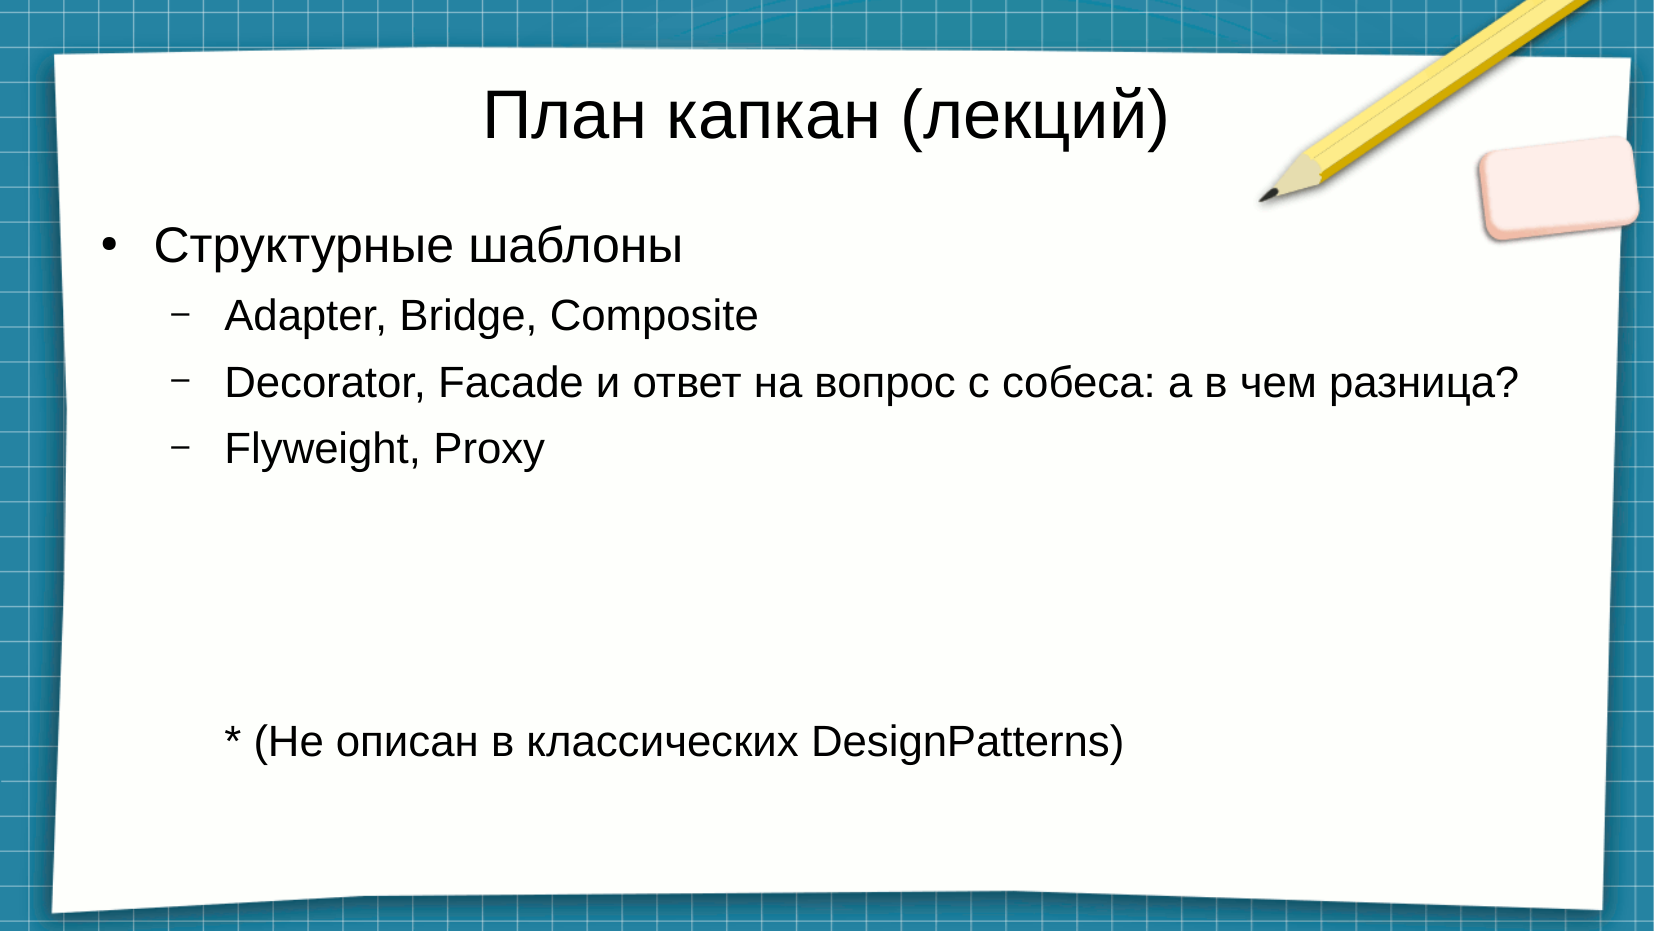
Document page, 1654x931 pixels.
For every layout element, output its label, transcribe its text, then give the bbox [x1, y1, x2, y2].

title План капкан (лекций) [82, 37, 1571, 193]
list Структурные шаблоны Adapter, Bridge, Composite Decorator, Facade и ответ на вопрос с собеса: а в чем разница? Flyweight, Proxy * (Не описан в классических DesignPatterns) [82, 217, 1571, 827]
picture [0, 0, 1654, 931]
